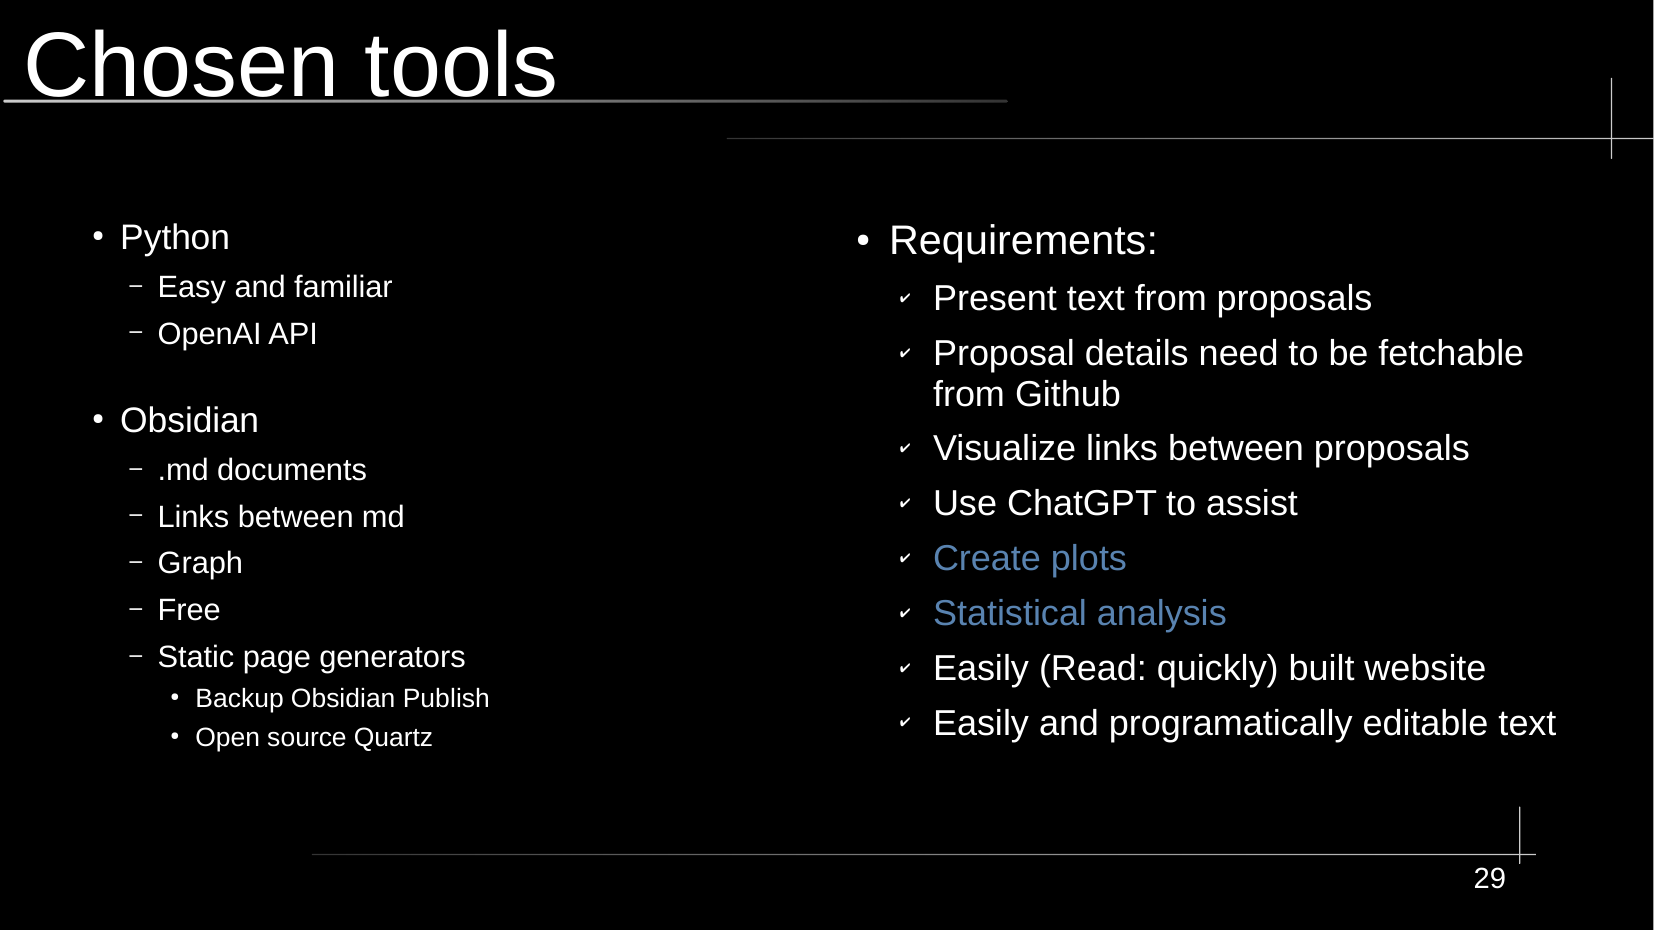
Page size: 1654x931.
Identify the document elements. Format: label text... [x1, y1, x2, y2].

list Requirements: Present text from proposals Proposal details need to be fetchable from Github Visualize links between proposals Use ChatGPT to assist Create plots Statistical analysis Easily (Read: quickly) built website Easily and programatically editable text [845, 217, 1572, 758]
title Chosen tools [23, 11, 1589, 119]
list Python Easy and familiar OpenAI API Obsidian .md documents Links between md Graph Free Static page generators Backup Obsidian Publish Open source Quartz [82, 217, 809, 758]
